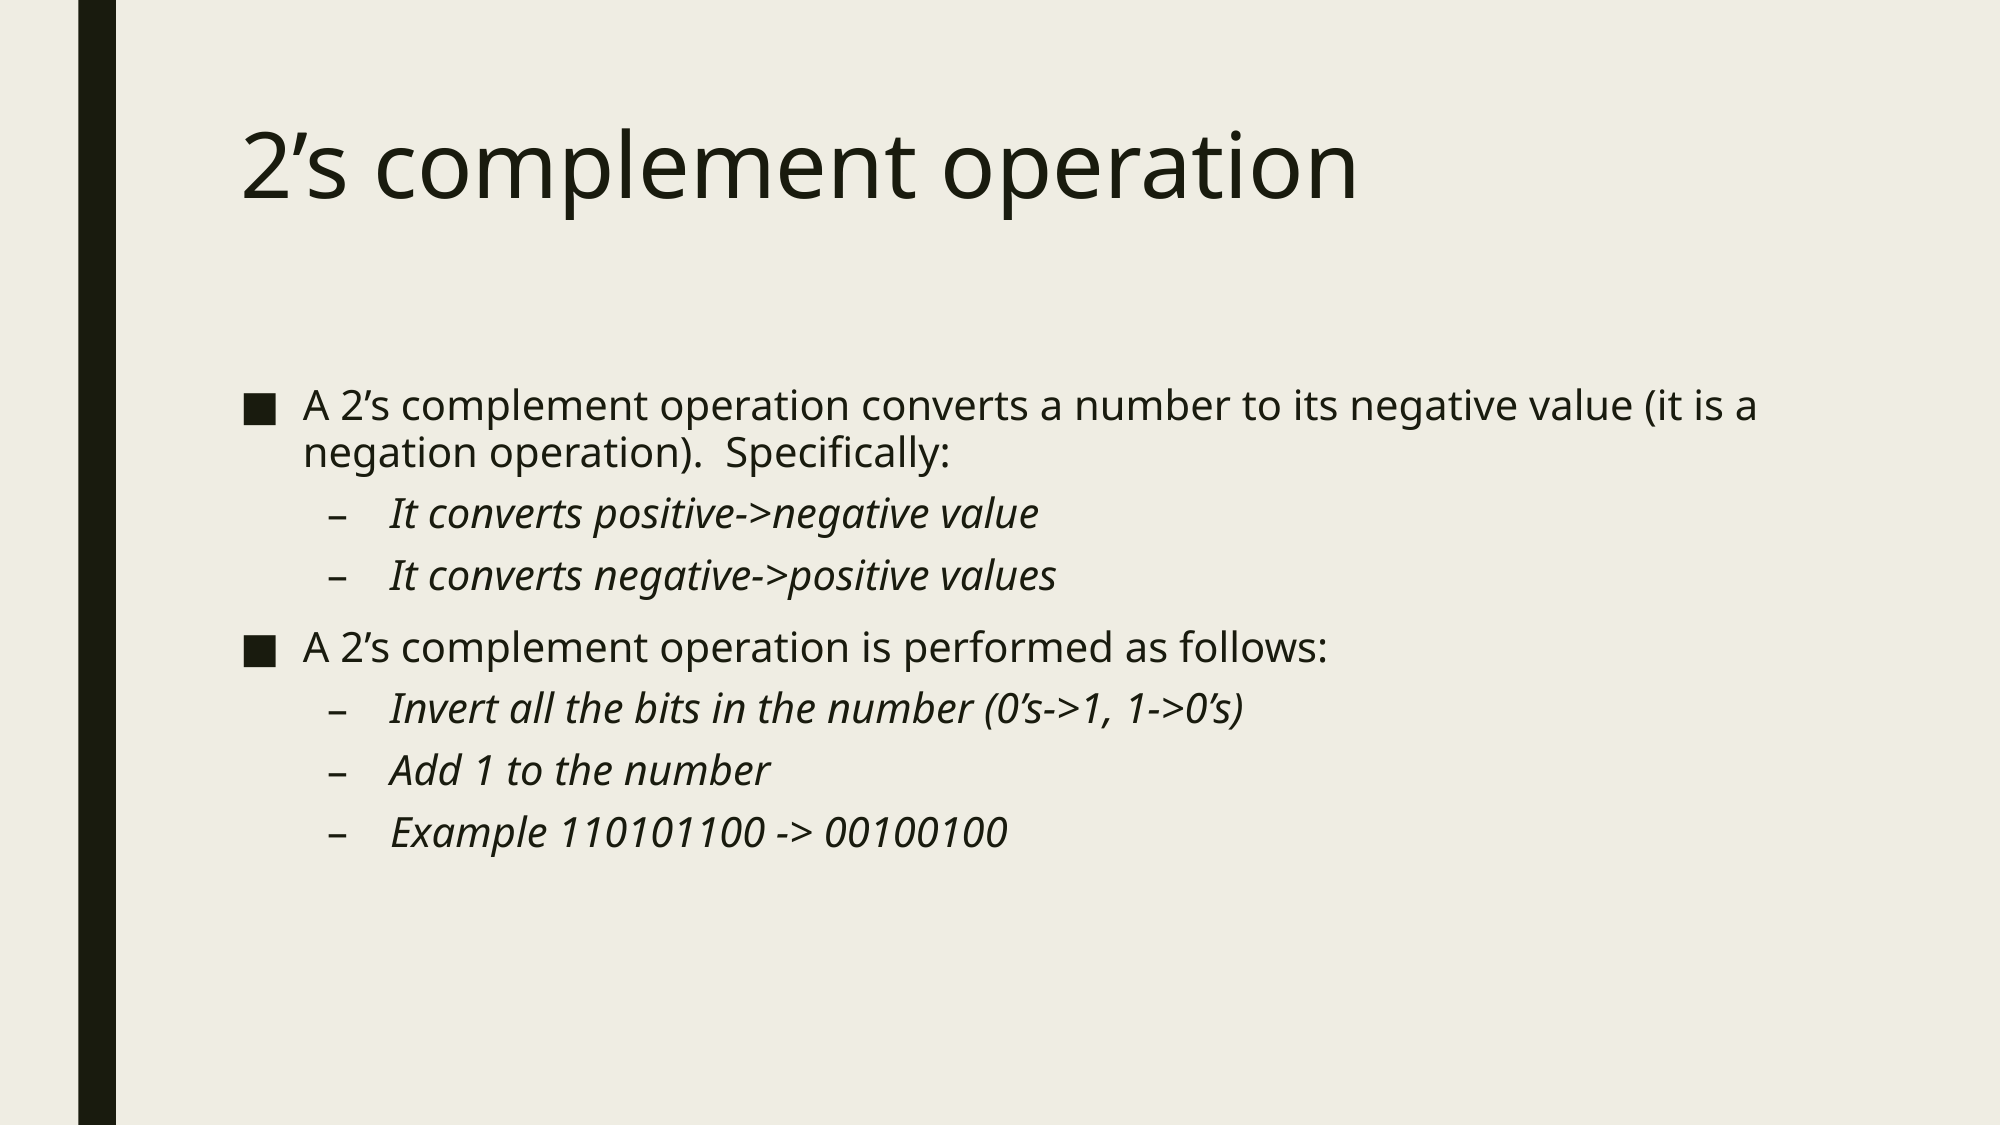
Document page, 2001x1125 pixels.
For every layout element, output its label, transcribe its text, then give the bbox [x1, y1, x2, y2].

title 2’s complement operation [225, 112, 1800, 357]
list A 2’s complement operation converts a number to its negative value (it is a negation operation). Specifically: It converts positive->negative value It converts negative->positive values A 2’s complement operation is performed as follows: Invert all the bits in the number (0’s->1, 1->0’s) Add 1 to the number Example 110101100 -> 00100100 [225, 375, 1800, 963]
